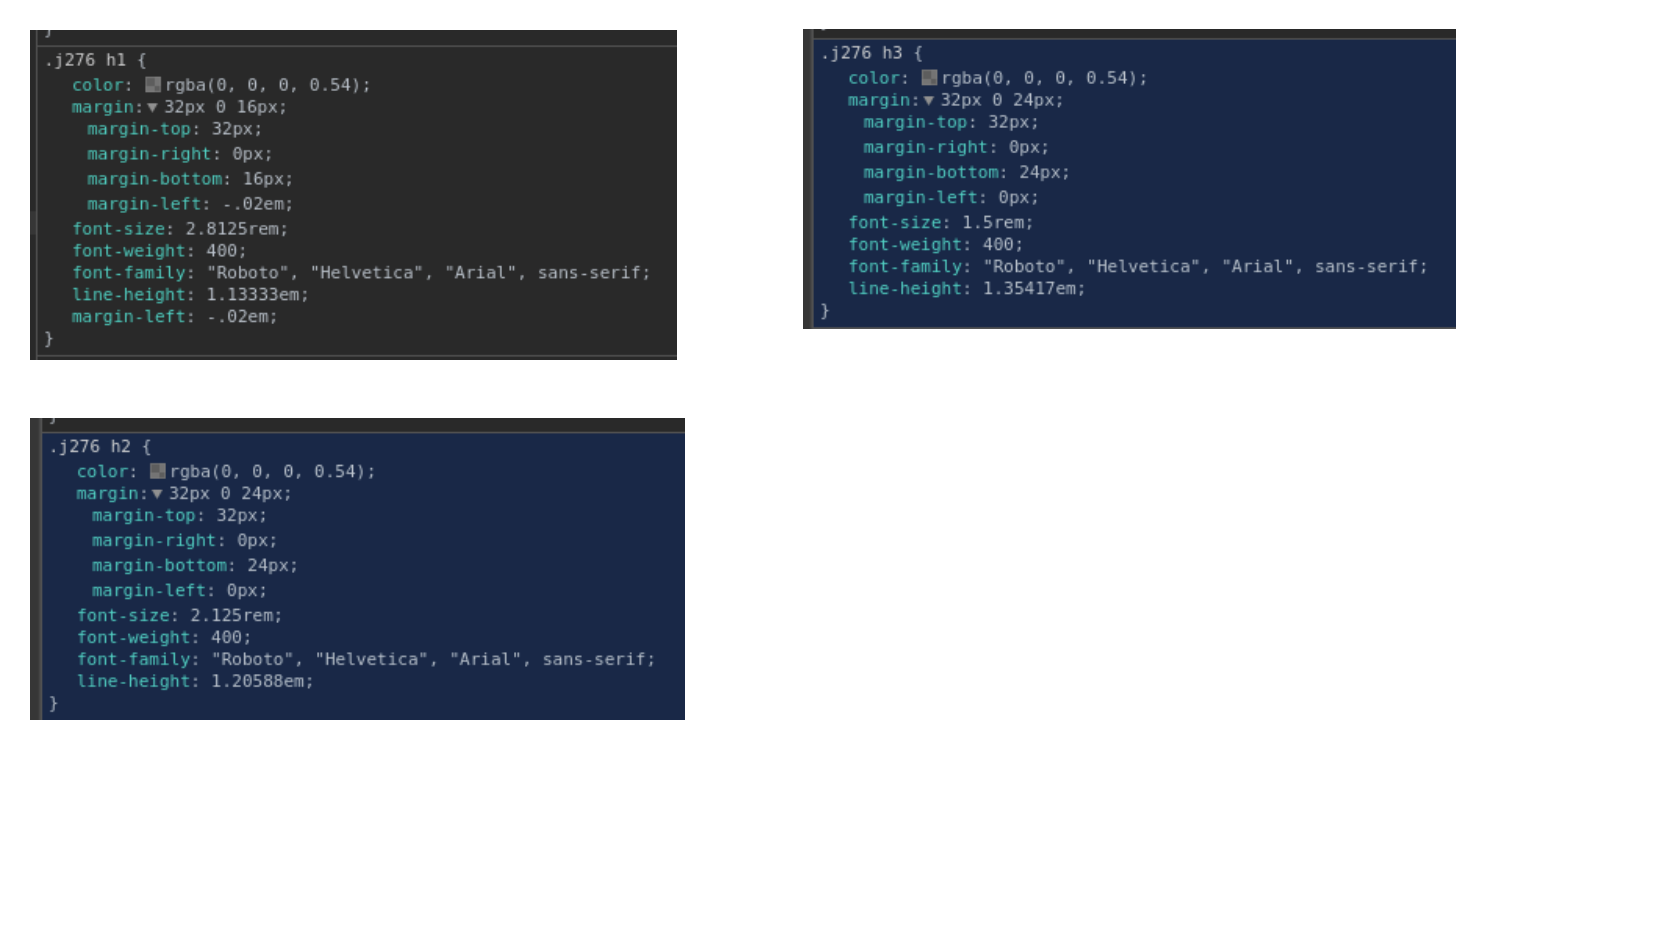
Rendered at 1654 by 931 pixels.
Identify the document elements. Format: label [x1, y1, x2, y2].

picture [803, 29, 1456, 329]
picture [30, 418, 685, 721]
picture [30, 30, 677, 361]
